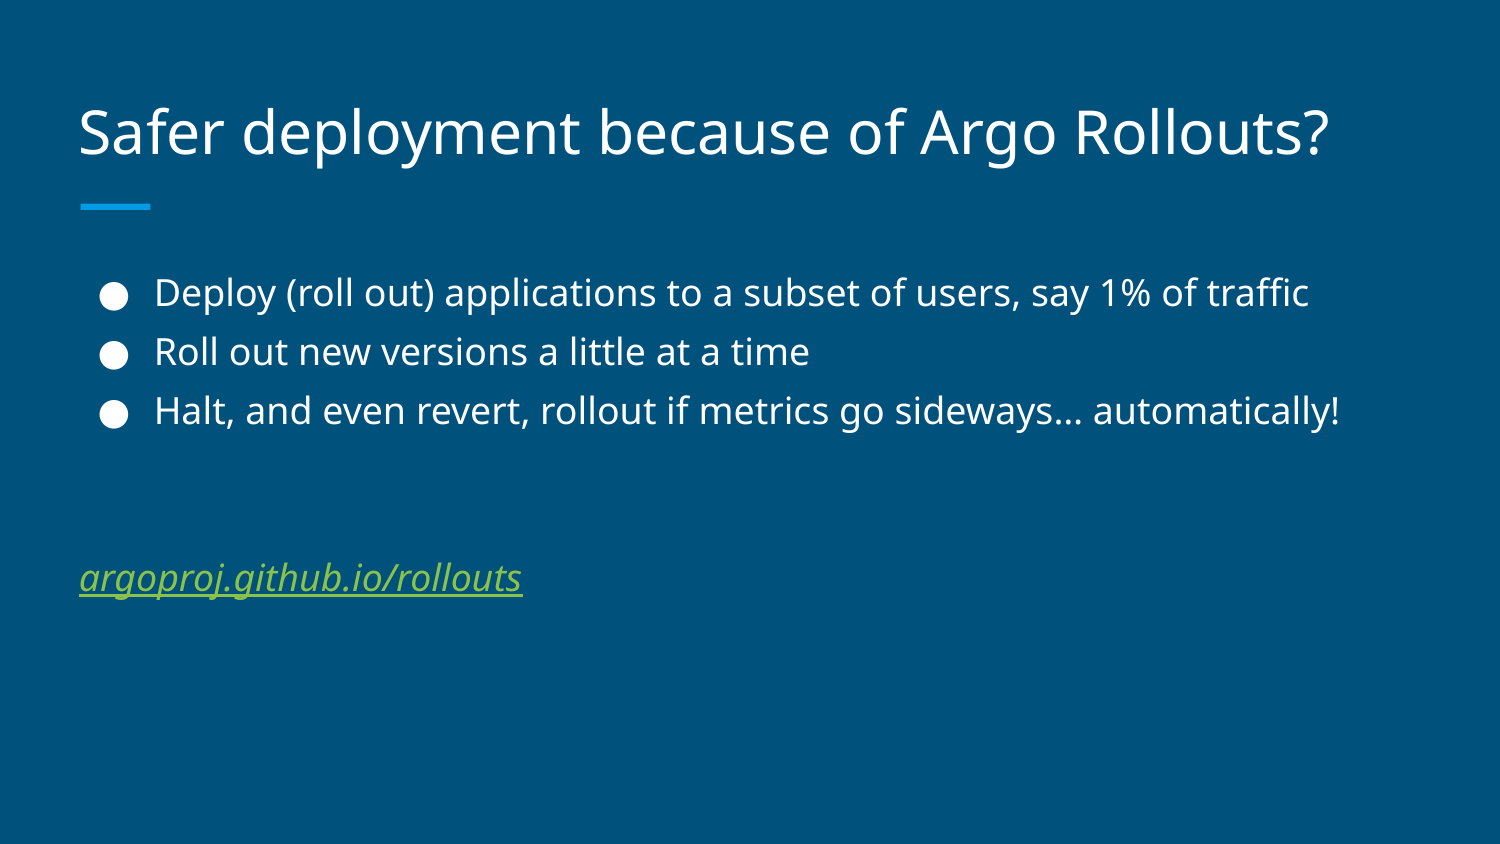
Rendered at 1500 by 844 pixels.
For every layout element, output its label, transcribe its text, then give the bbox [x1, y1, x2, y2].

title Safer deployment because of Argo Rollouts? [63, 75, 1437, 188]
list Deploy (roll out) applications to a subset of users, say 1% of traffic Roll out new versions a little at a time Halt, and even revert, rollout if metrics go sideways… automatically! argoproj.github.io/rollouts [63, 244, 1437, 750]
